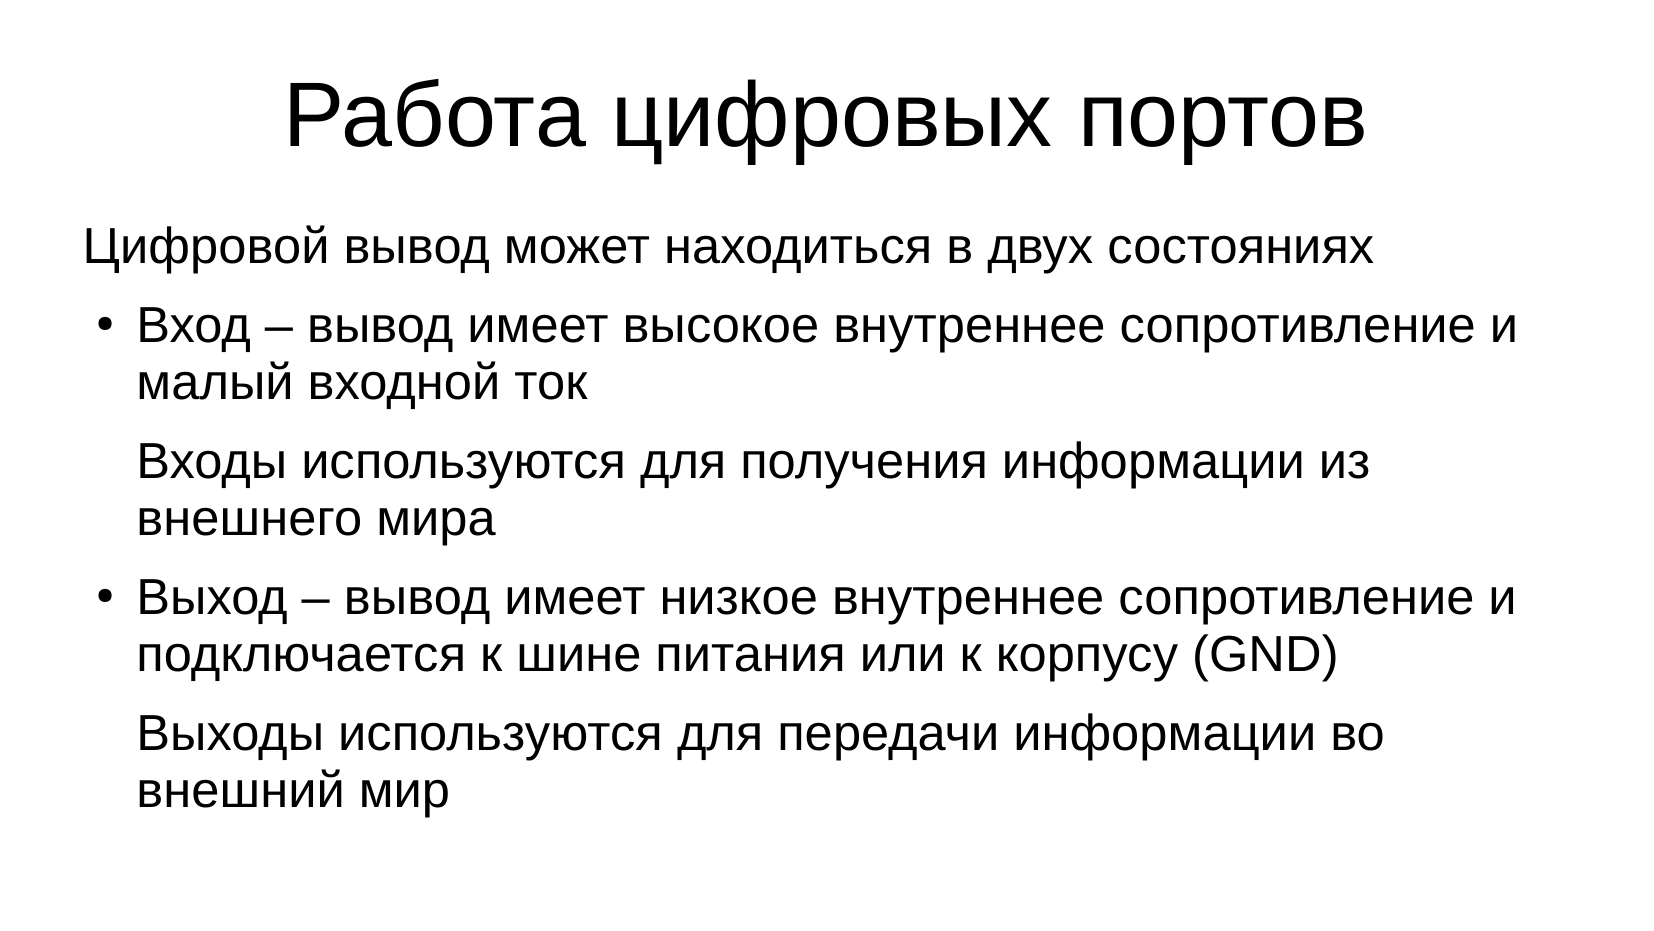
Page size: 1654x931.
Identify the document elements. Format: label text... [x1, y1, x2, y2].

title Работа цифровых портов [82, 37, 1571, 193]
list Цифровой вывод может находиться в двух состояниях Вход – вывод имеет высокое внутреннее сопротивление и малый входной ток Входы используются для получения информации из внешнего мира Выход – вывод имеет низкое внутреннее сопротивление и подключается к шине питания или к корпусу (GND) Выходы используются для передачи информации во внешний мир [82, 217, 1571, 826]
